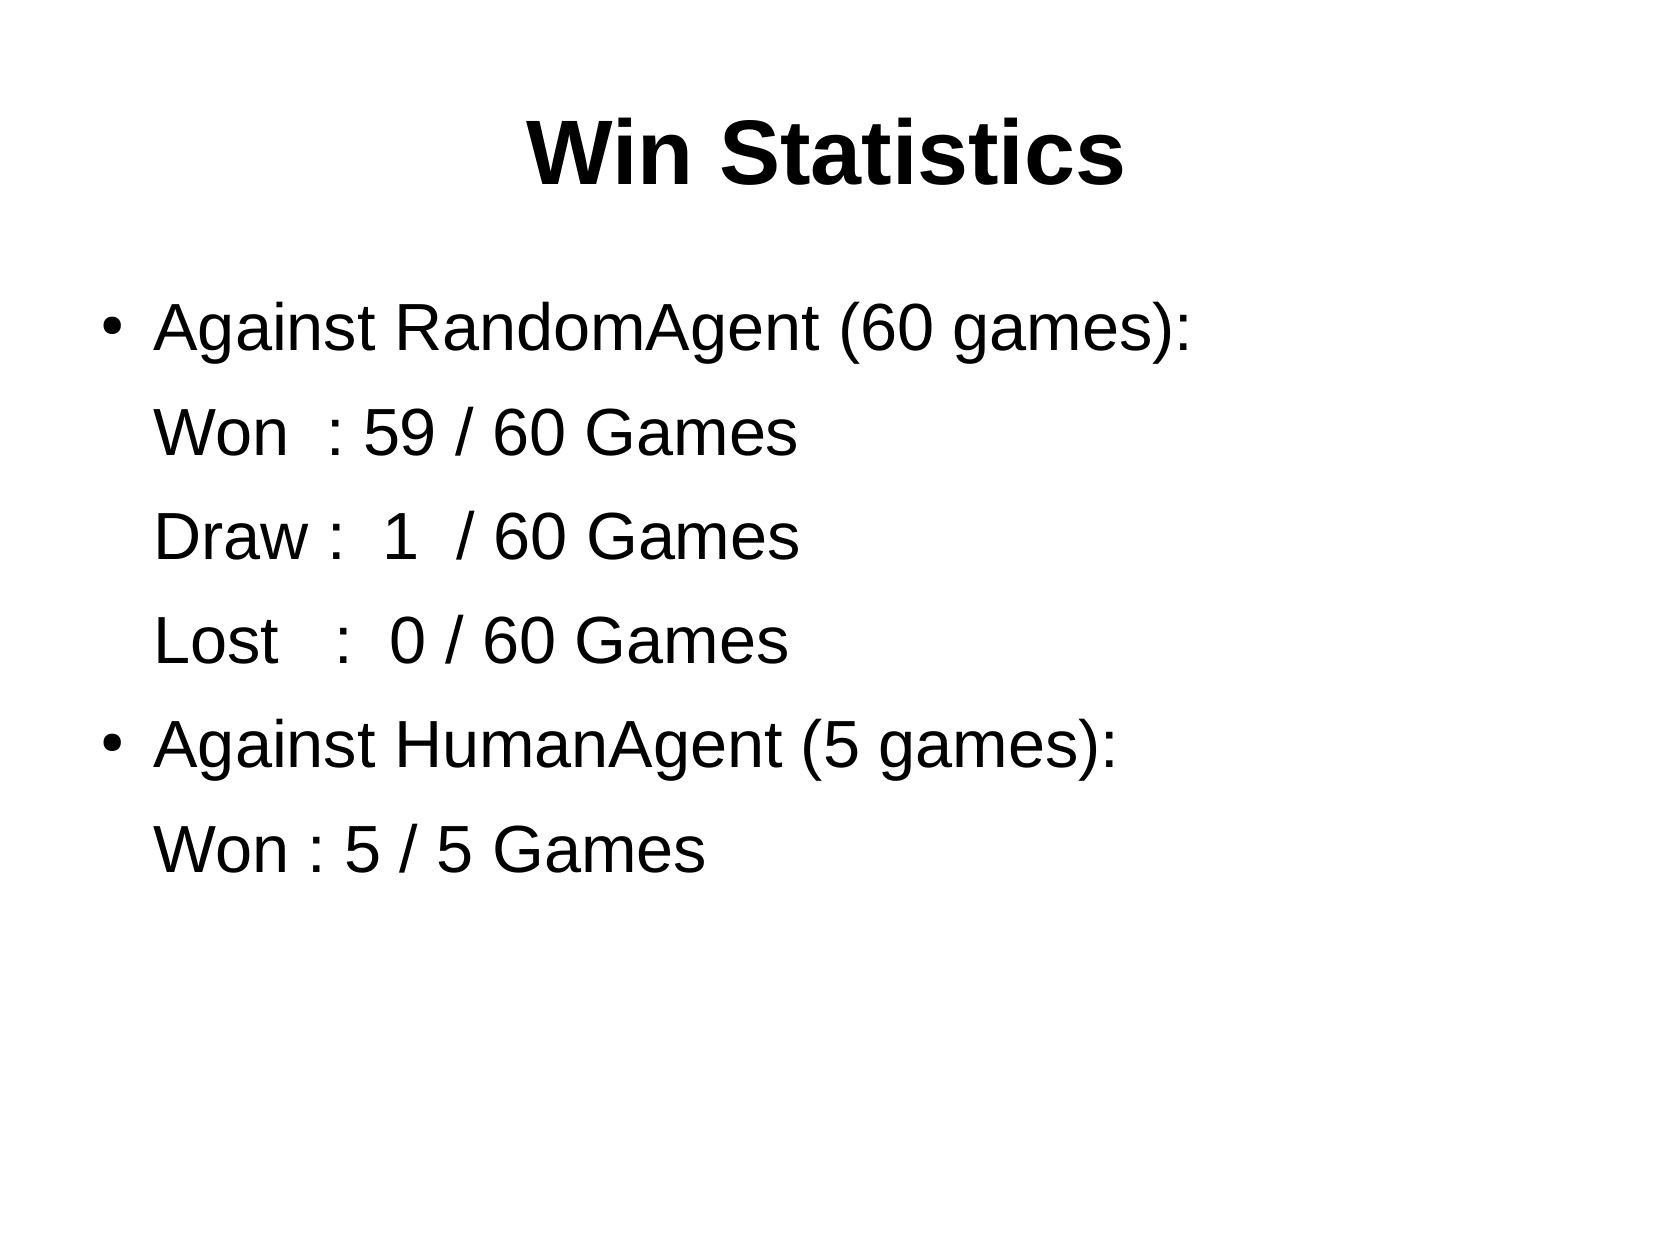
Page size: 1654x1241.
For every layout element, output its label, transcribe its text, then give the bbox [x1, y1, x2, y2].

title Win Statistics [82, 49, 1571, 257]
list Against RandomAgent (60 games): Won : 59 / 60 Games Draw : 1 / 60 Games Lost : 0 / 60 Games Against HumanAgent (5 games): Won : 5 / 5 Games [82, 290, 1571, 1010]
